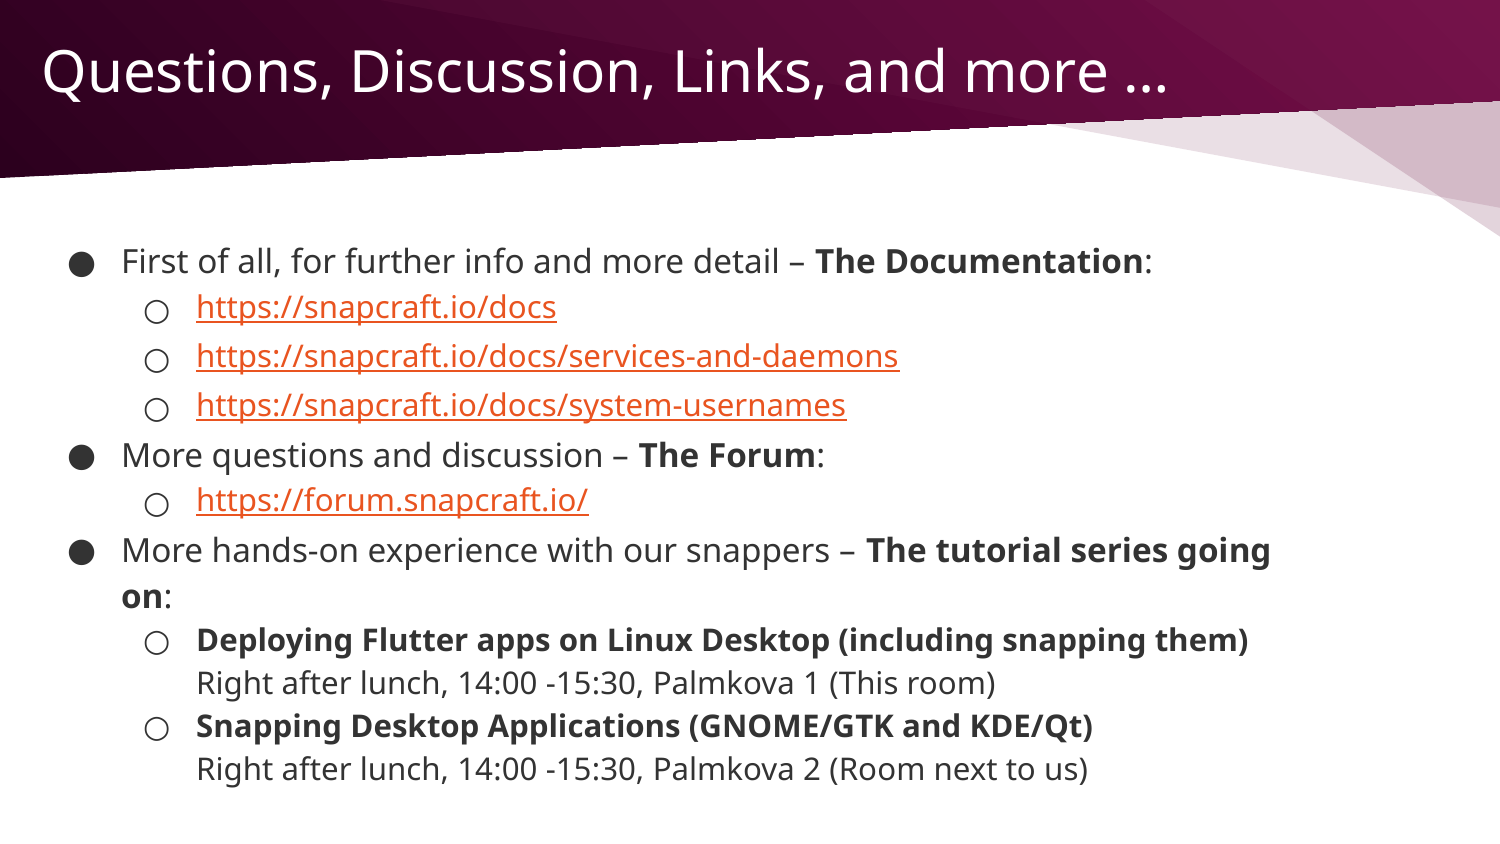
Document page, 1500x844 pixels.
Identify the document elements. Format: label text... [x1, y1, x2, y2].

list First of all, for further info and more detail – The Documentation: https://snapcraft.io/docs https://snapcraft.io/docs/services-and-daemons https://snapcraft.io/docs/system-usernames More questions and discussion – The Forum: https://forum.snapcraft.io/ More hands-on experience with our snappers – The tutorial series going on: Deploying Flutter apps on Linux Desktop (including snapping them) Right after lunch, 14:00 -15:30, Palmkova 1 (This room) Snapping Desktop Applications (GNOME/GTK and KDE/Qt) Right after lunch, 14:00 -15:30, Palmkova 2 (Room next to us) [35, 229, 1324, 789]
title Questions, Discussion, Links, and more … [41, 5, 1336, 134]
